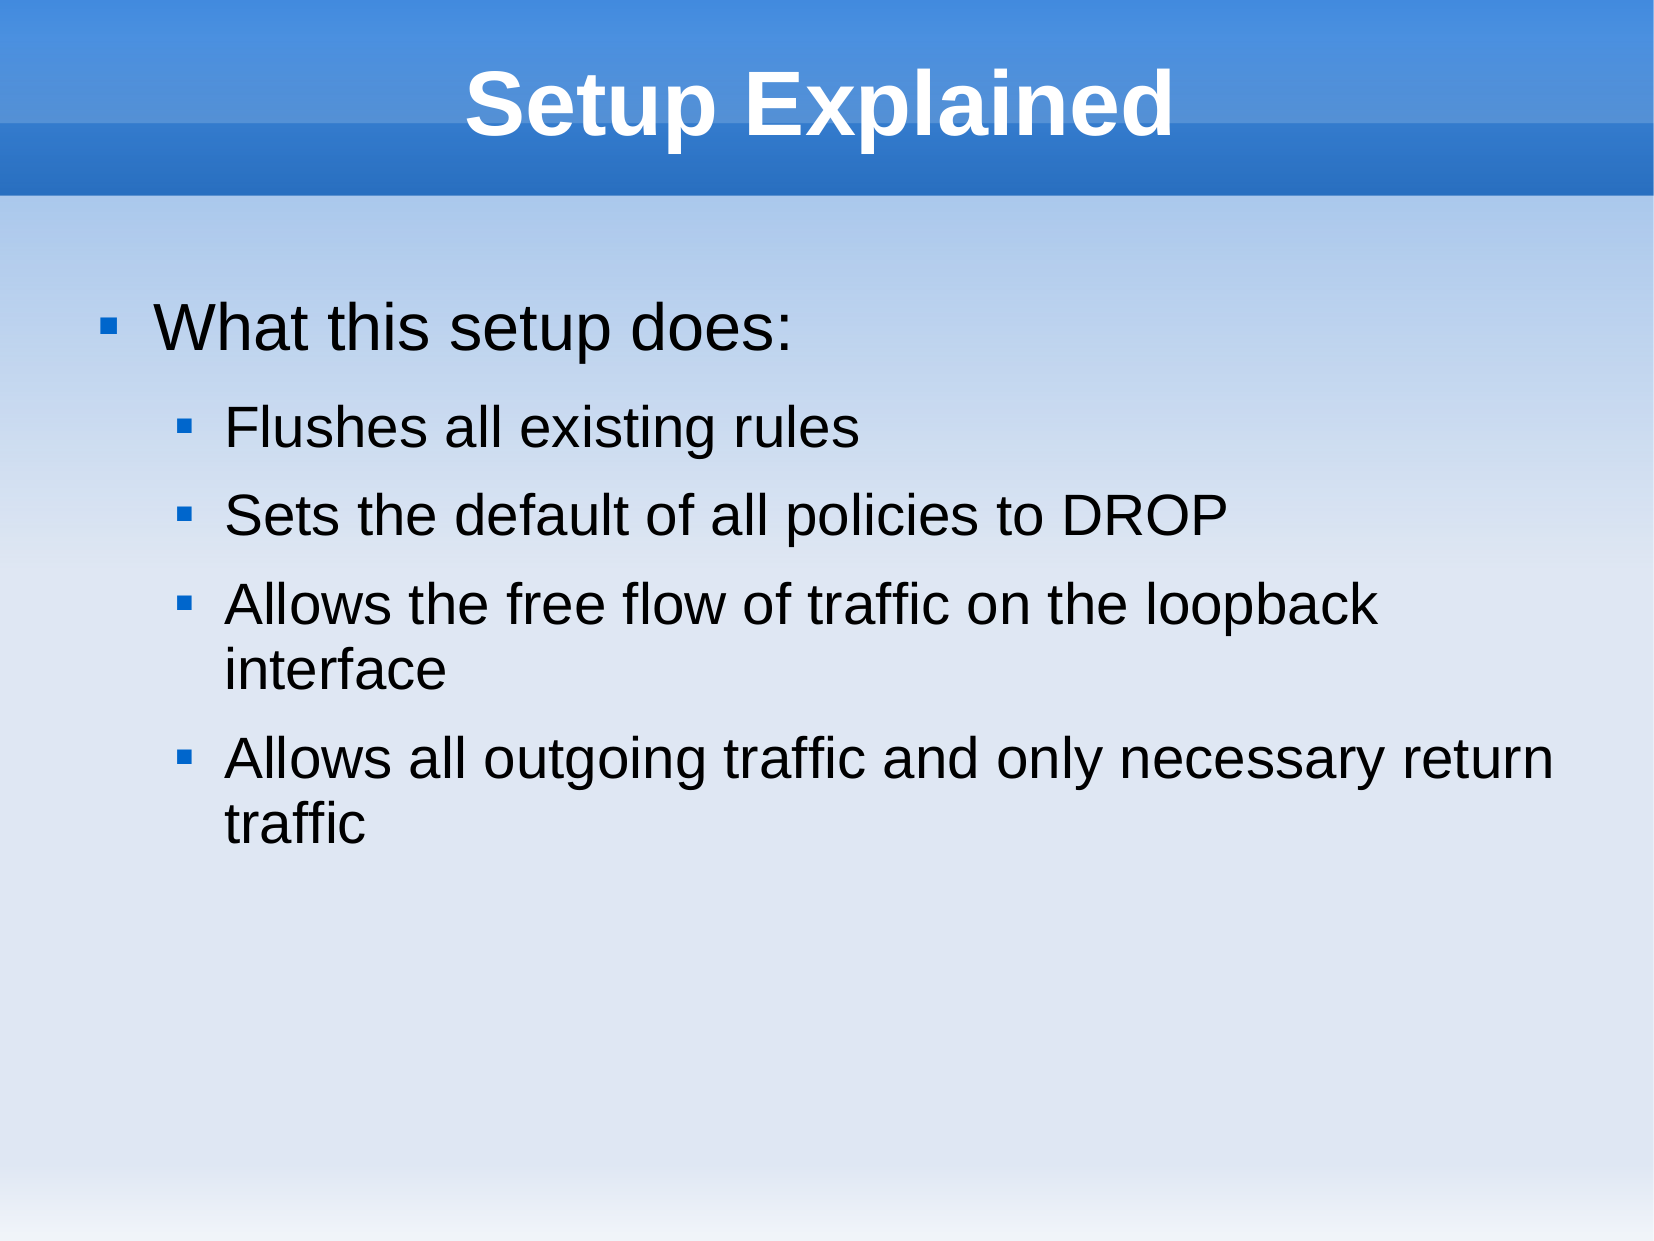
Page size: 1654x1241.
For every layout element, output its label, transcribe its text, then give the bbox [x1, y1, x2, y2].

picture [0, 0, 1654, 1241]
list What this setup does: Flushes all existing rules Sets the default of all policies to DROP Allows the free flow of traffic on the loopback interface Allows all outgoing traffic and only necessary return traffic [82, 290, 1571, 1109]
title Setup Explained [76, 0, 1565, 208]
